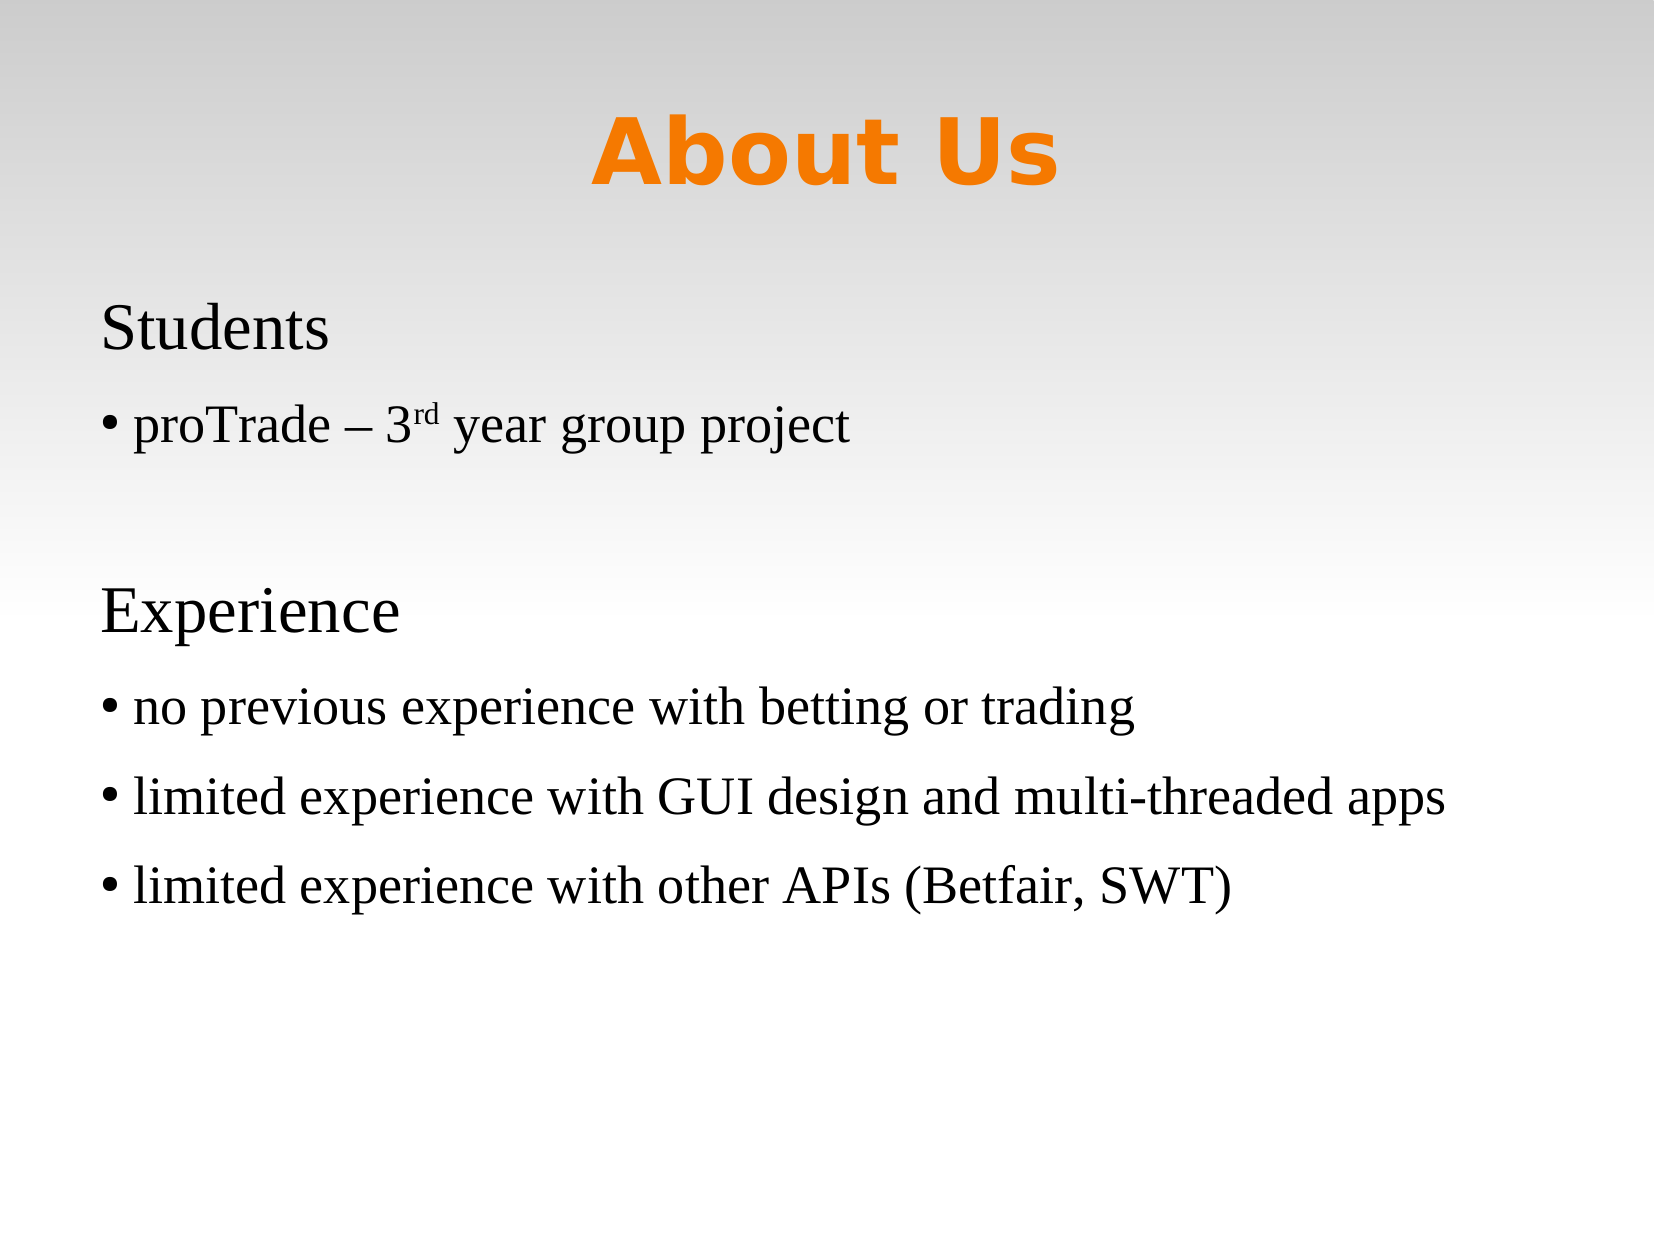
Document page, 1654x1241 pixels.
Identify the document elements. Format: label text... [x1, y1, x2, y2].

title About Us [82, 49, 1571, 257]
list Students proTrade – 3rd year group project Experience no previous experience with betting or trading limited experience with GUI design and multi-threaded apps limited experience with other APIs (Betfair, SWT) [82, 290, 1571, 1109]
